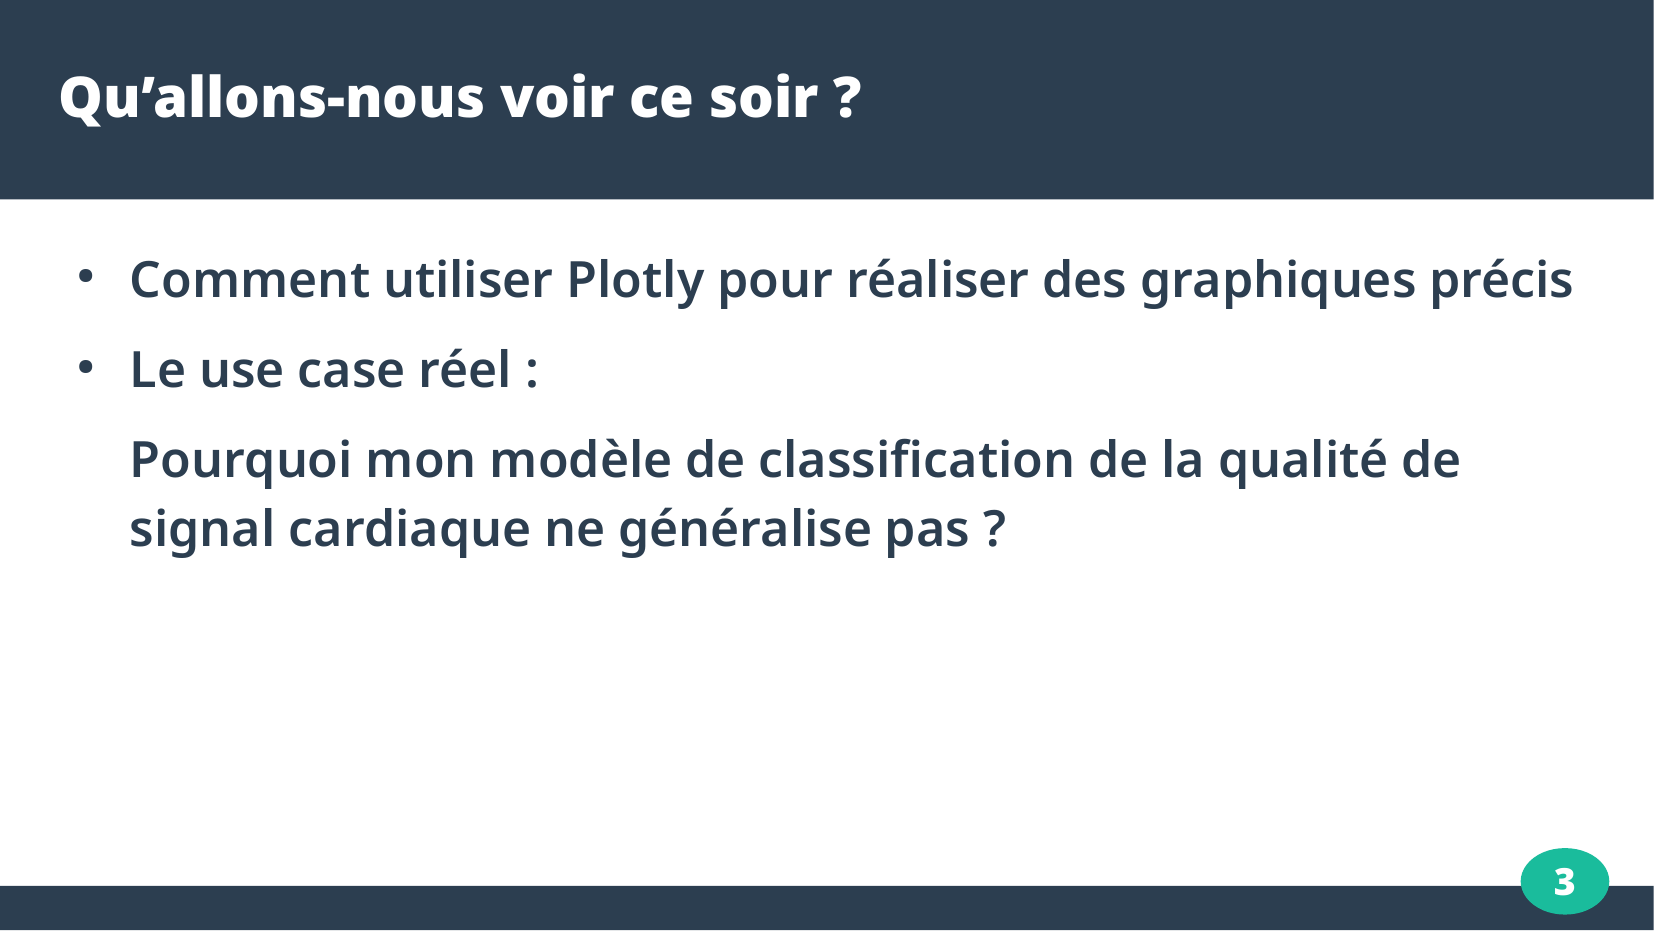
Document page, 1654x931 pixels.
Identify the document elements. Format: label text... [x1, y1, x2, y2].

list Comment utiliser Plotly pour réaliser des graphiques précis Le use case réel : Pourquoi mon modèle de classification de la qualité de signal cardiaque ne généralise pas ? [59, 243, 1595, 864]
title Qu’allons-nous voir ce soir ? [59, 37, 1595, 155]
